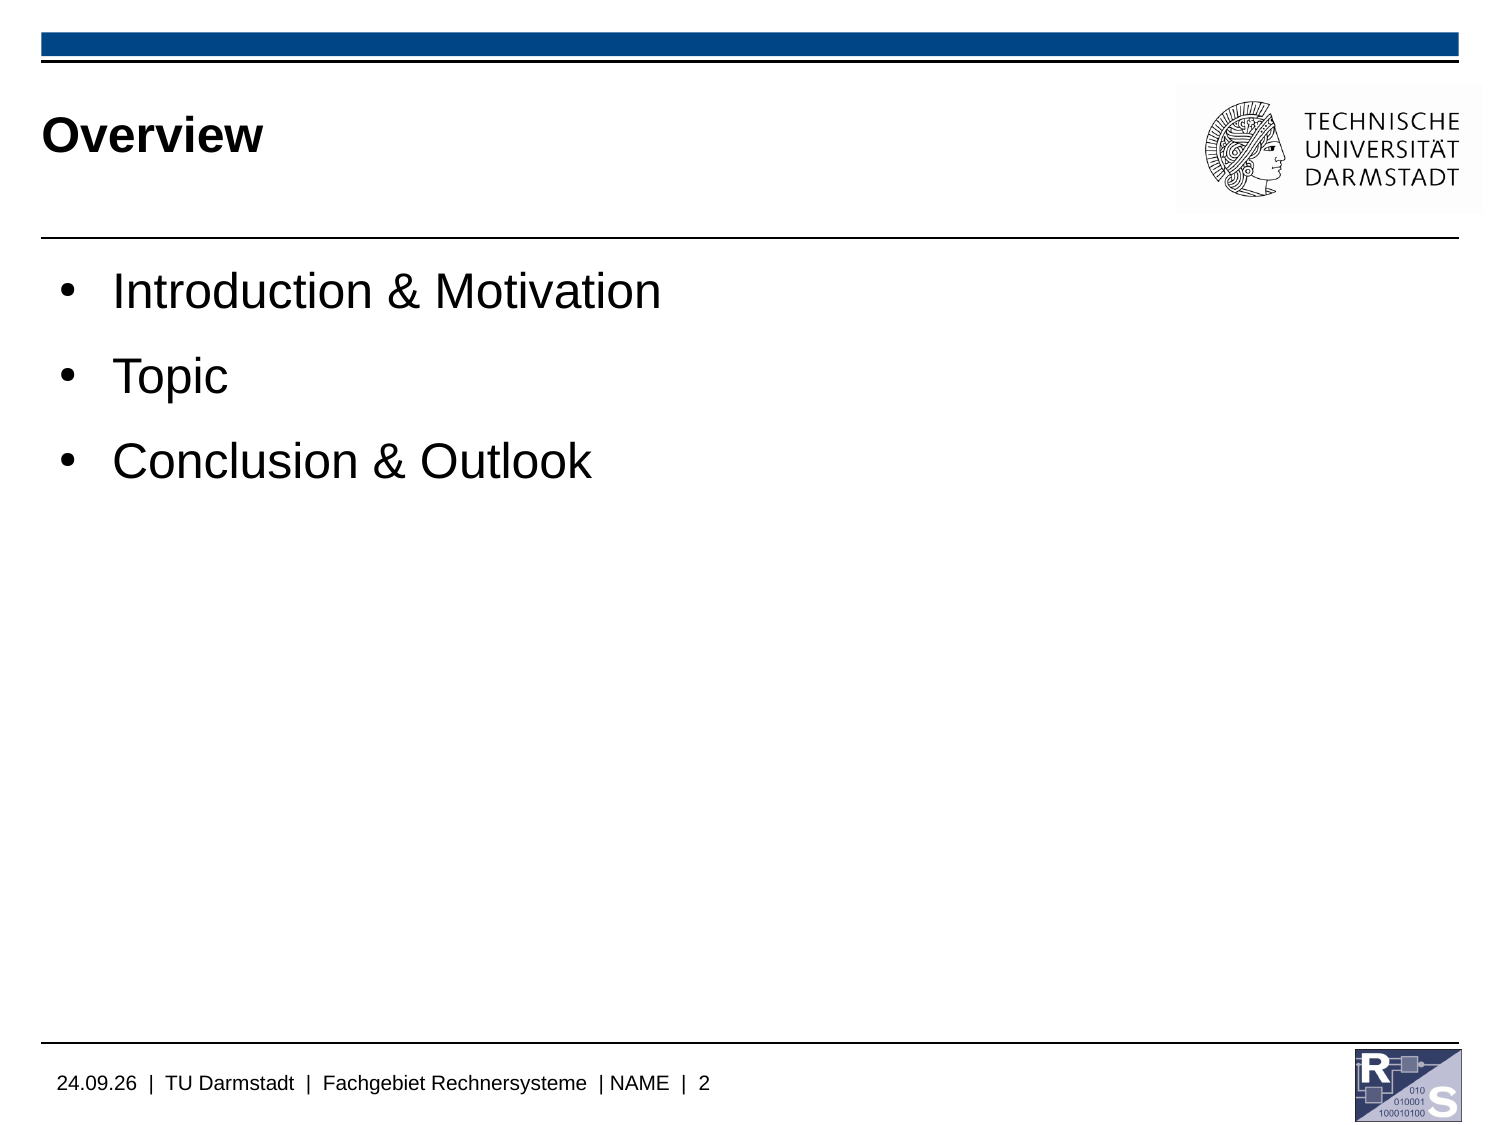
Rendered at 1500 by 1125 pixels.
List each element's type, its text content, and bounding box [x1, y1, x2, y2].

title Overview [41, 60, 1131, 211]
list Introduction & Motivation Topic Conclusion & Outlook [41, 263, 1455, 1032]
picture [1355, 1049, 1462, 1122]
